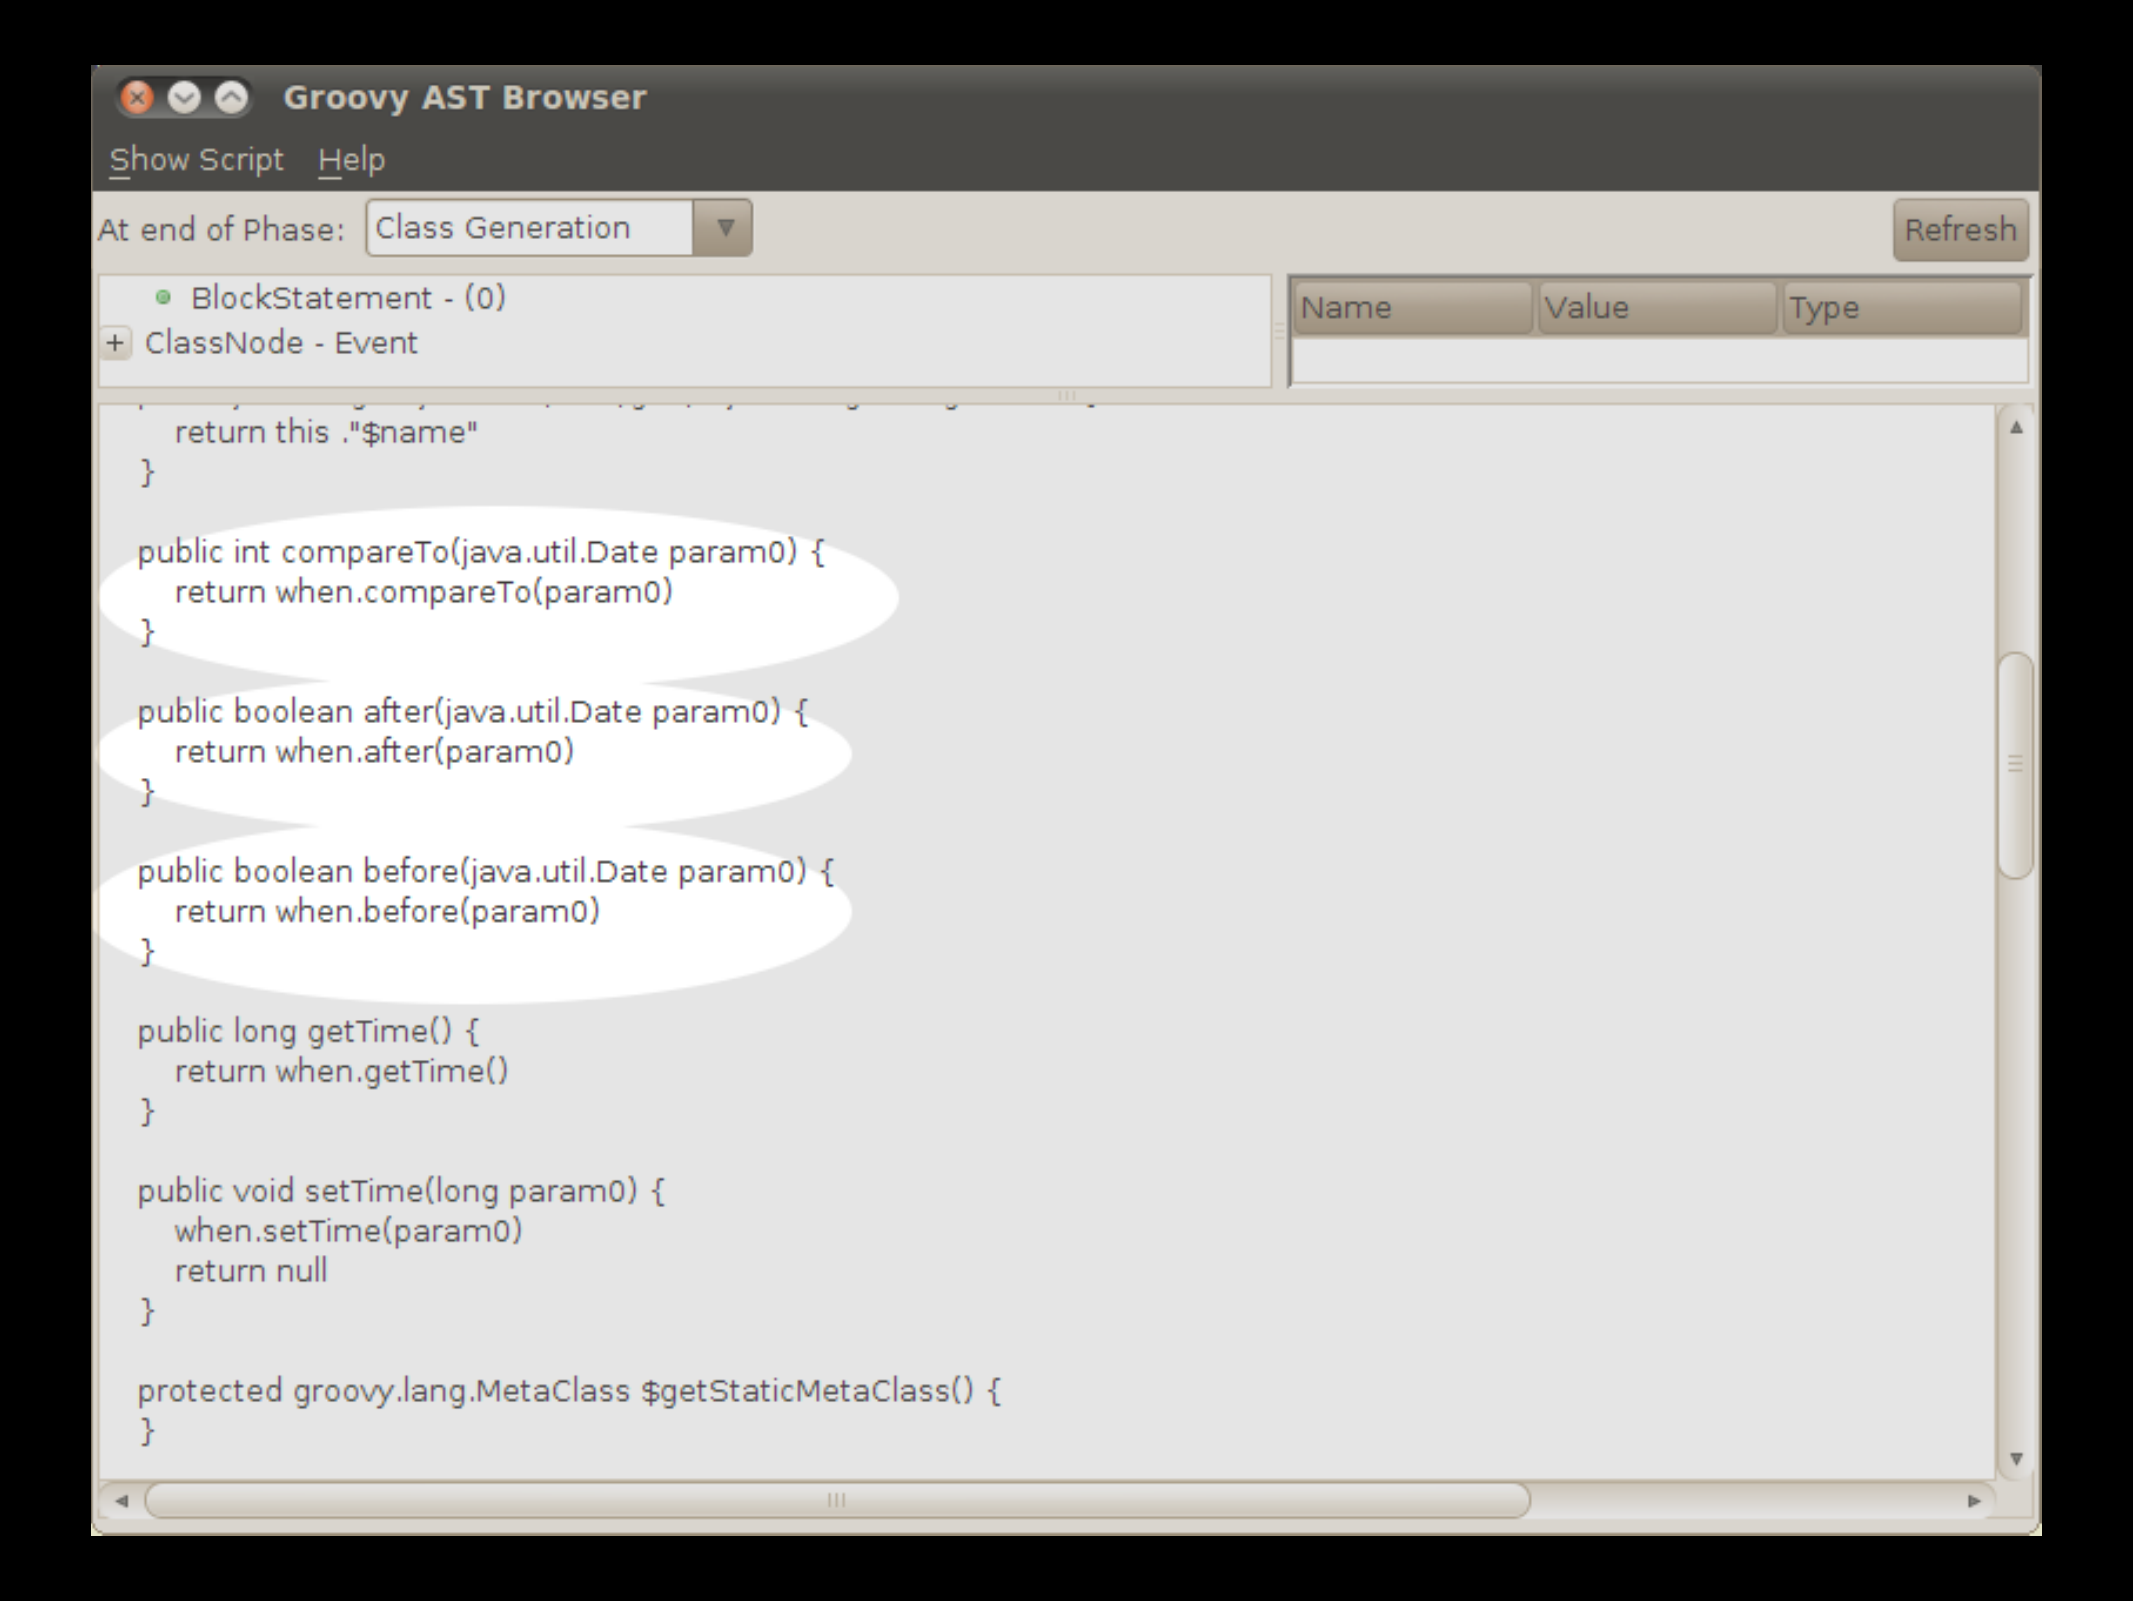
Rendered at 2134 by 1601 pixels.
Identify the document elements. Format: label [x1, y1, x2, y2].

picture [91, 65, 2042, 1536]
